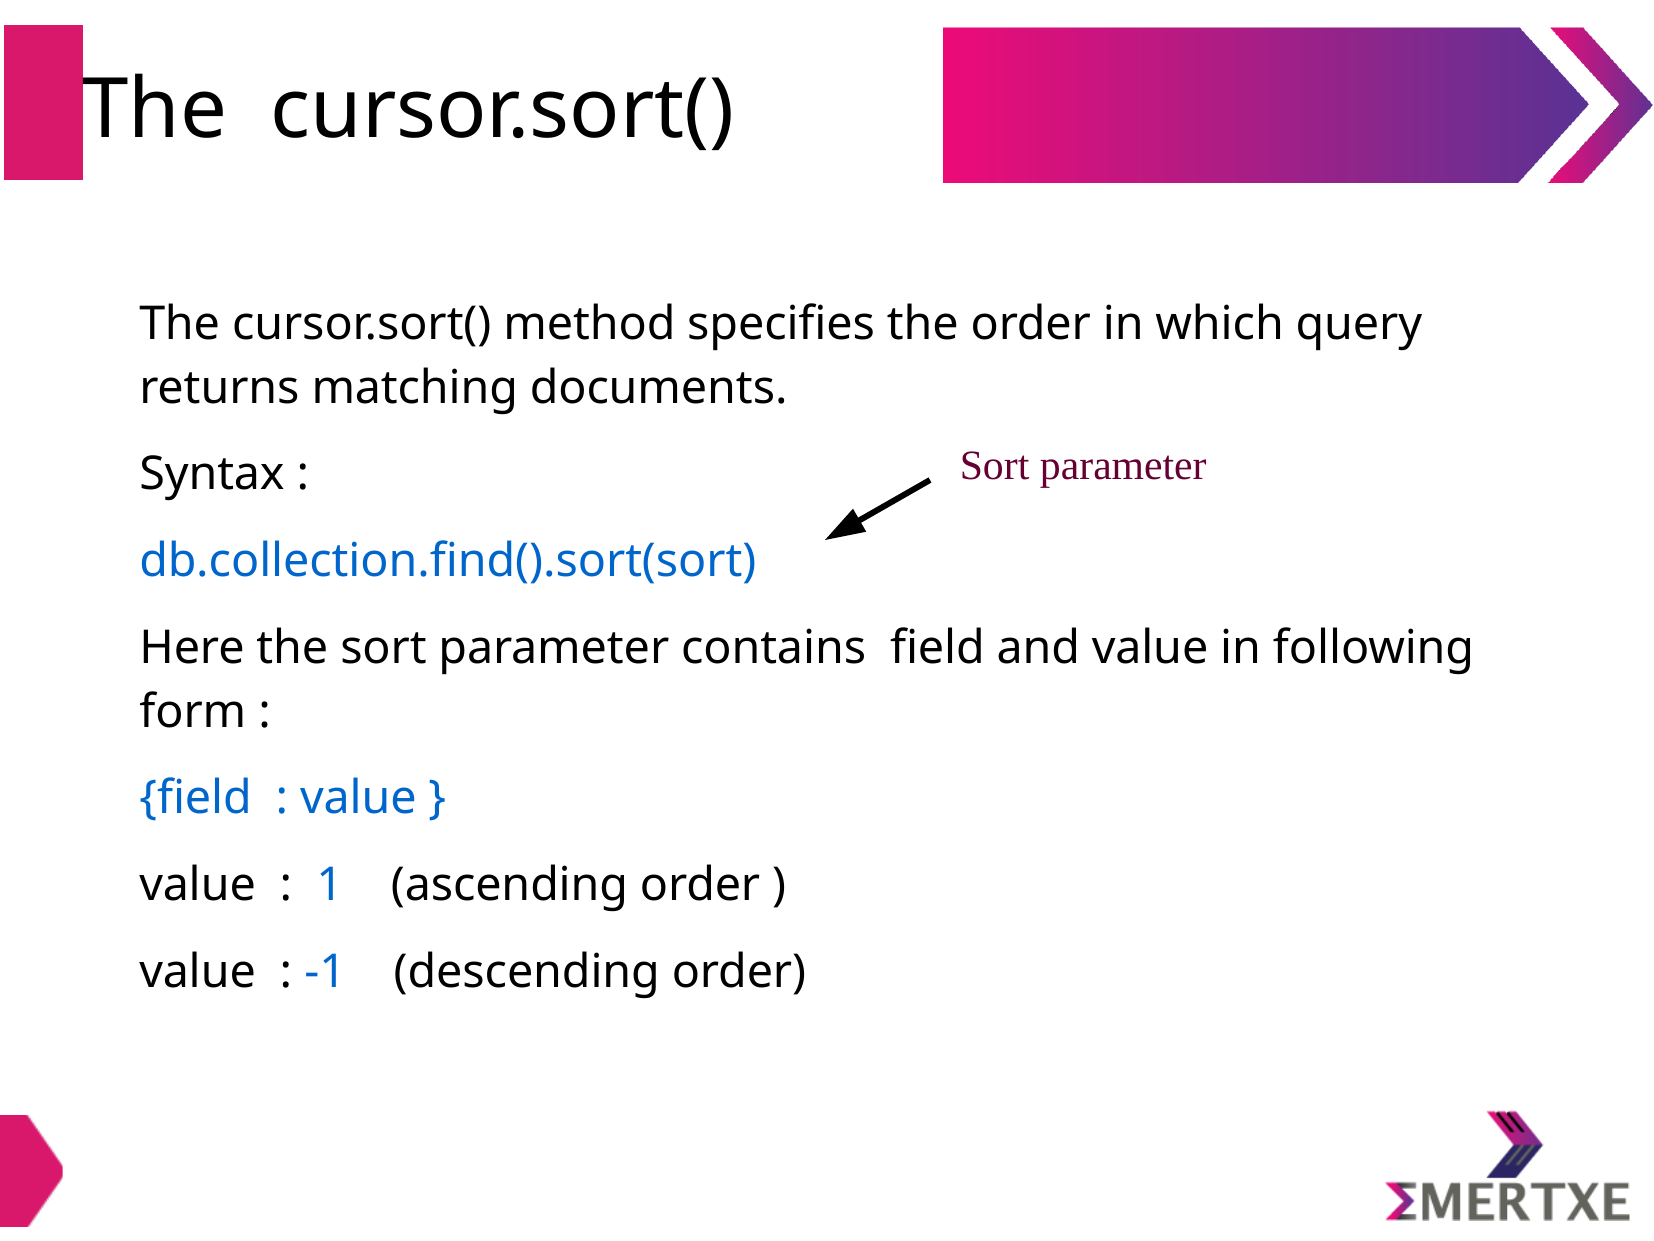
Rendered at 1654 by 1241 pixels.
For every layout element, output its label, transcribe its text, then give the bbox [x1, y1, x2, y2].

title The cursor.sort() [82, 2, 1571, 210]
text_box Sort parameter [945, 435, 1231, 497]
list The cursor.sort() method specifies the order in which query returns matching documents. Syntax : db.collection.find().sort(sort) Here the sort parameter contains field and value in following form : {field : value } value : 1 (ascending order ) value : -1 (descending order) [82, 290, 1571, 1010]
picture [1571, 27, 1653, 183]
picture [1385, 1107, 1631, 1221]
